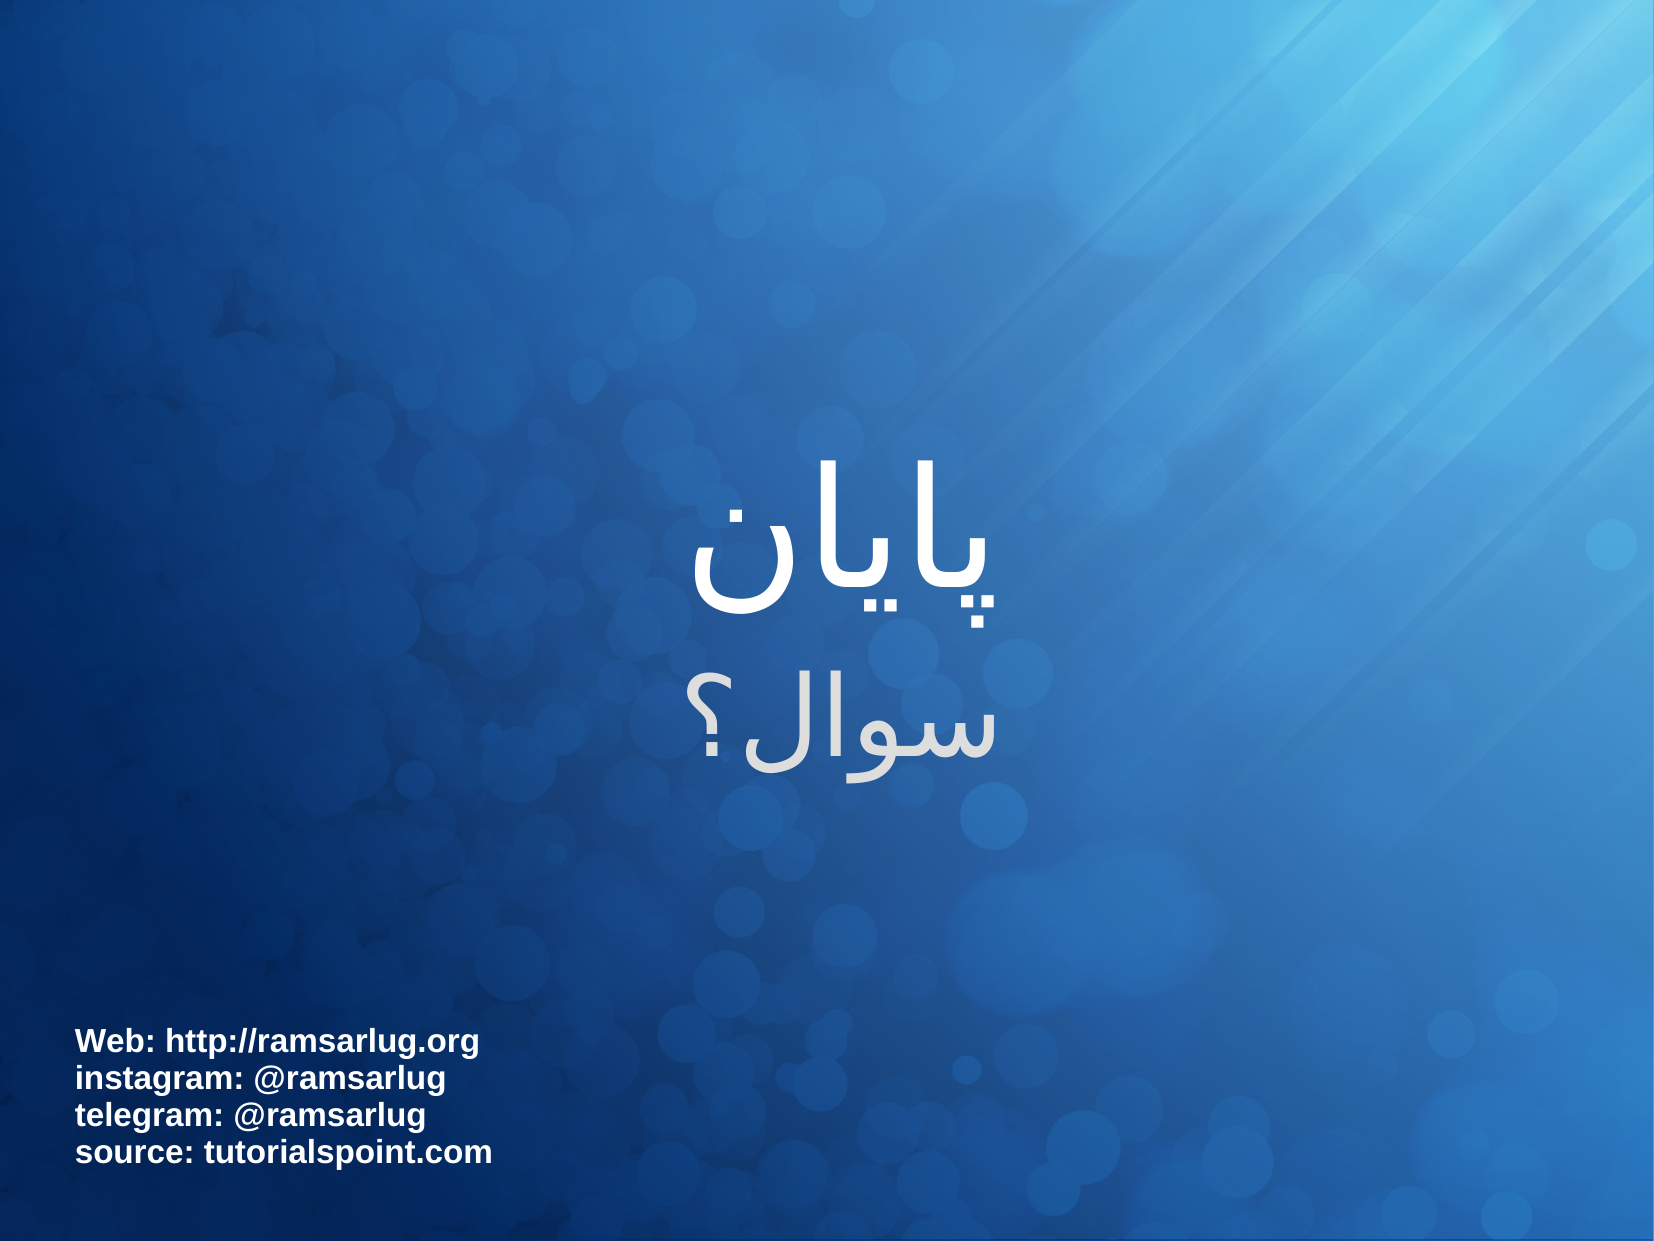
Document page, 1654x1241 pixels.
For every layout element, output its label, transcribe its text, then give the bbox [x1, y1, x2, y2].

title Web: http://ramsarlug.org instagram: @ramsarlug telegram: @ramsarlug source: tutorialspoint.com [74, 1010, 1463, 1183]
subtitle پایان سوال؟ [112, 307, 1571, 933]
picture [0, 0, 1654, 1241]
